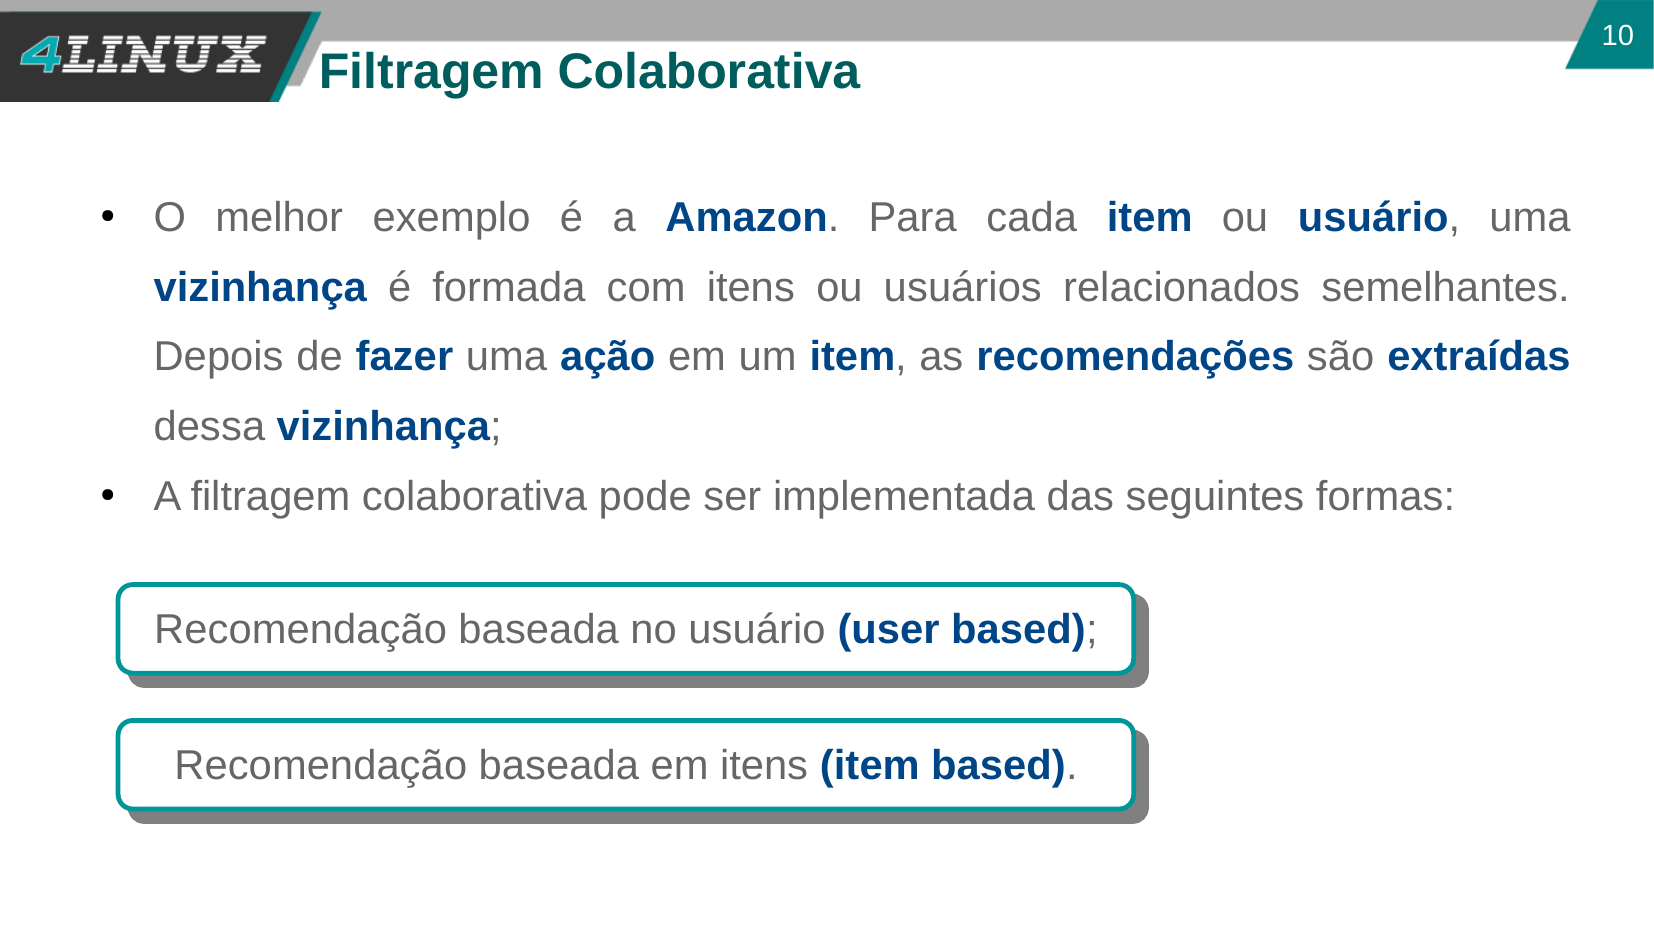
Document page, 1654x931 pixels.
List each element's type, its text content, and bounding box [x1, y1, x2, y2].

picture [0, 0, 1654, 102]
list O melhor exemplo é a Amazon. Para cada item ou usuário, uma vizinhança é formada com itens ou usuários relacionados semelhantes. Depois de fazer uma ação em um item, as recomendações são extraídas dessa vizinhança; A filtragem colaborativa pode ser implementada das seguintes formas: [82, 170, 1571, 710]
title Filtragem Colaborativa [318, 41, 1607, 105]
text_box Recomendação baseada em itens (item based). [118, 720, 1134, 810]
